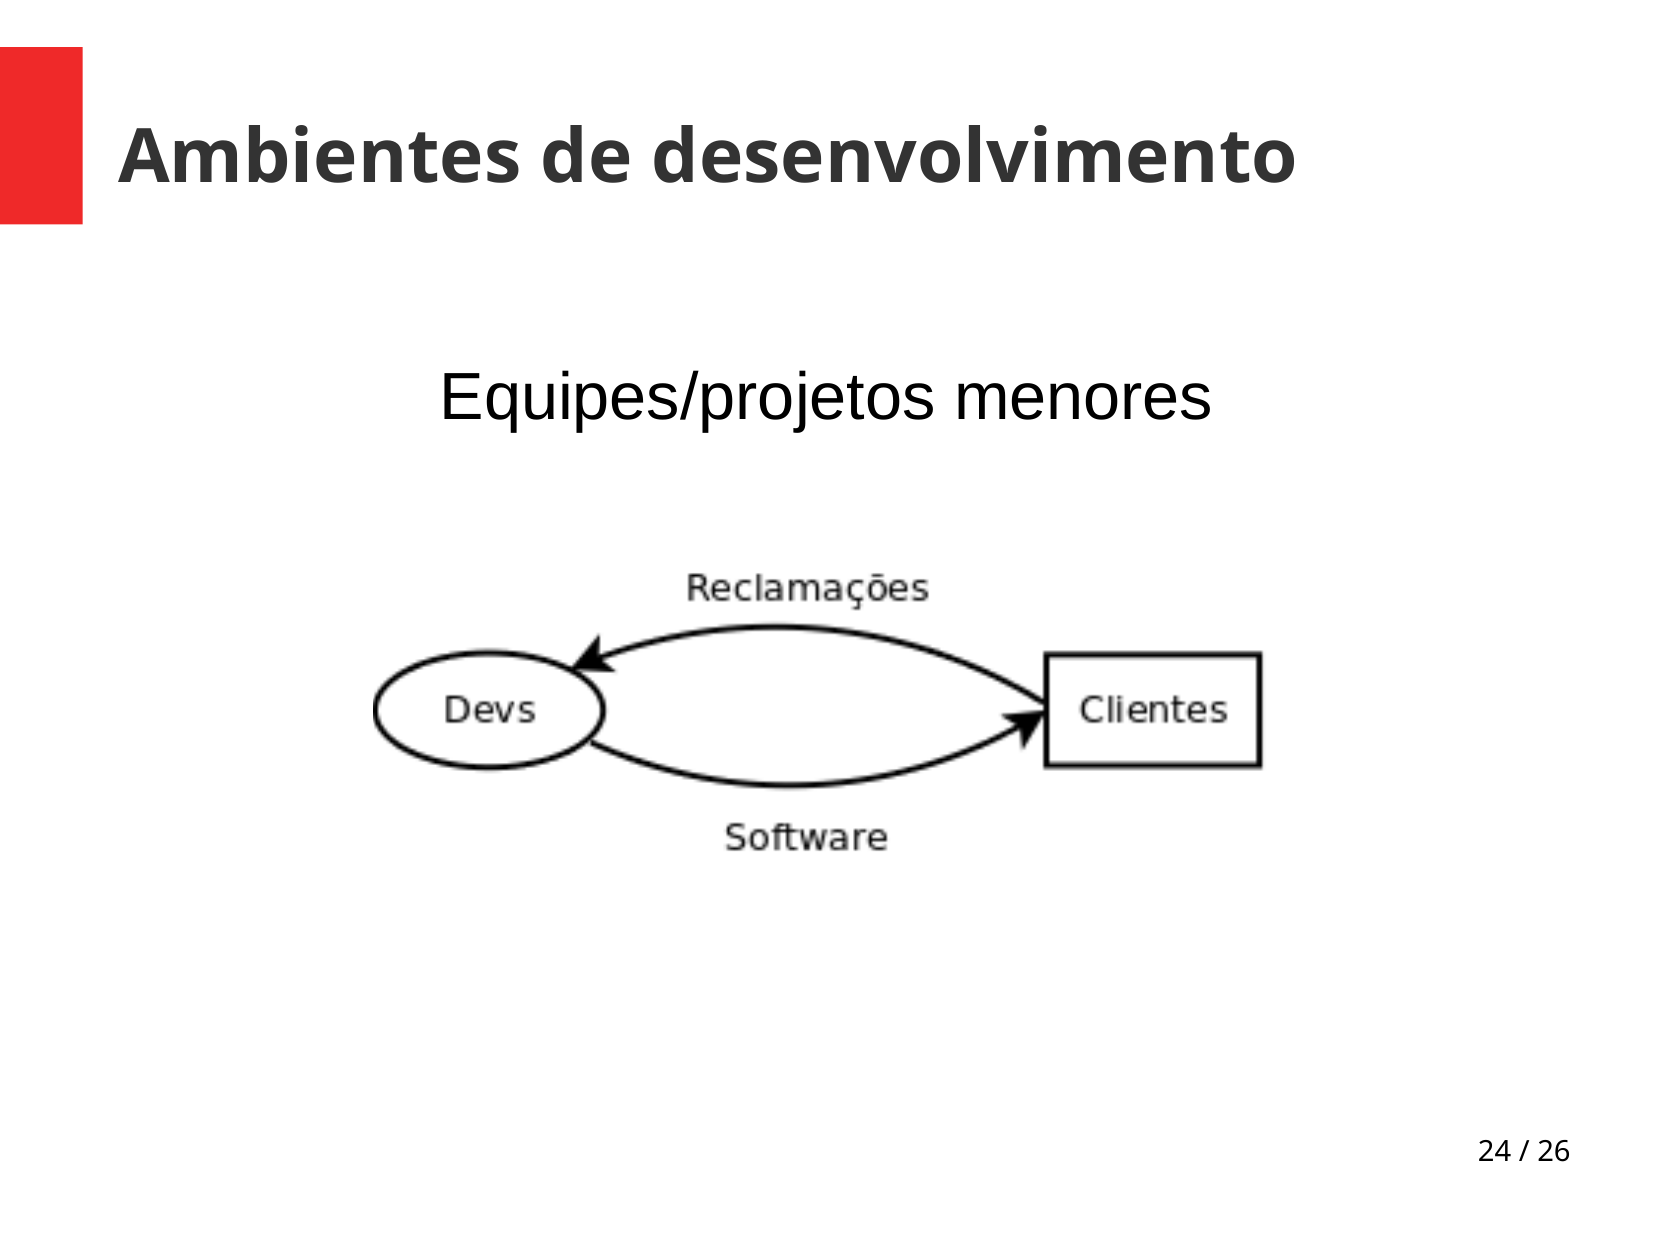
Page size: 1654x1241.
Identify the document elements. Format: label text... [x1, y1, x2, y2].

title Ambientes de desenvolvimento [118, 49, 1571, 257]
subtitle Equipes/projetos menores [118, 237, 1536, 556]
picture [373, 566, 1281, 863]
